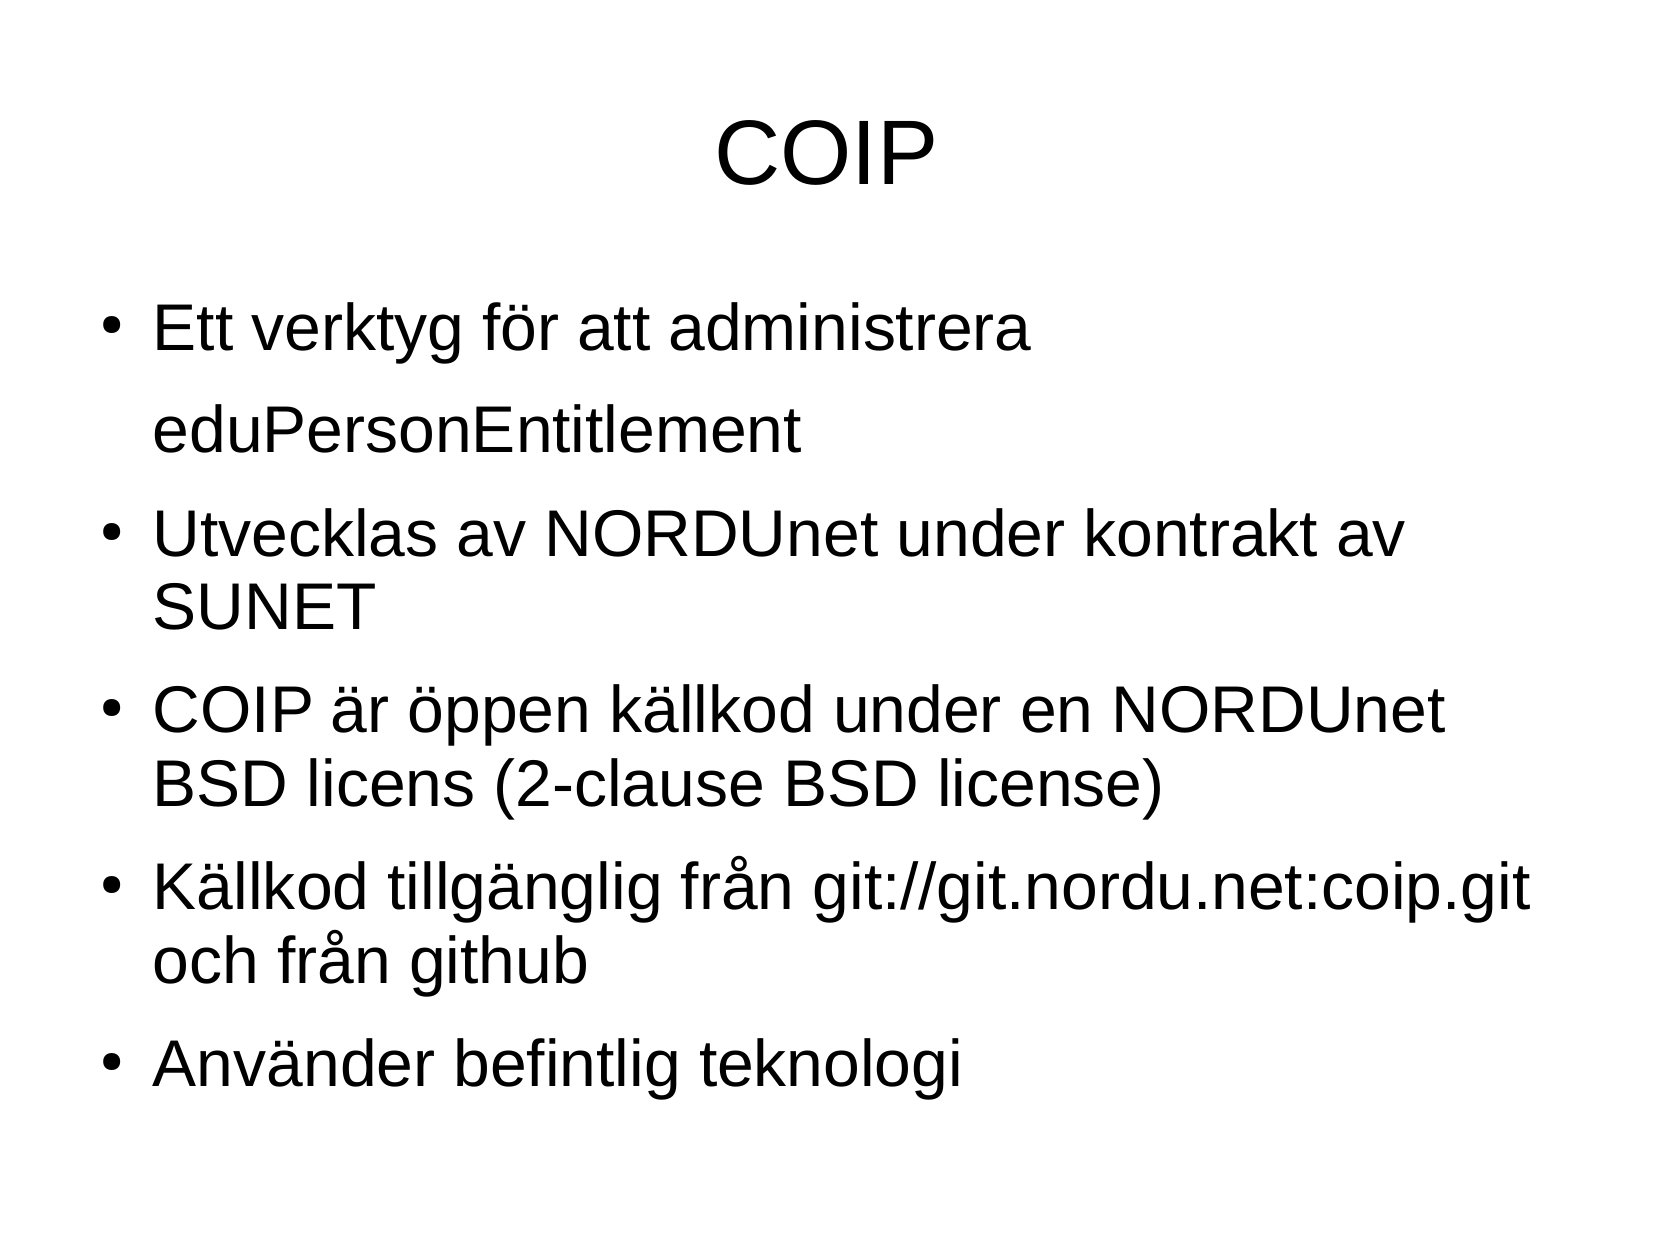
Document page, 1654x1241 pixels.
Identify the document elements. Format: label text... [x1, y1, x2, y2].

title COIP [82, 56, 1571, 250]
list Ett verktyg för att administrera eduPersonEntitlement Utvecklas av NORDUnet under kontrakt av SUNET COIP är öppen källkod under en NORDUnet BSD licens (2-clause BSD license) Källkod tillgänglig från git://git.nordu.net:coip.git och från github Använder befintlig teknologi [82, 290, 1571, 1109]
